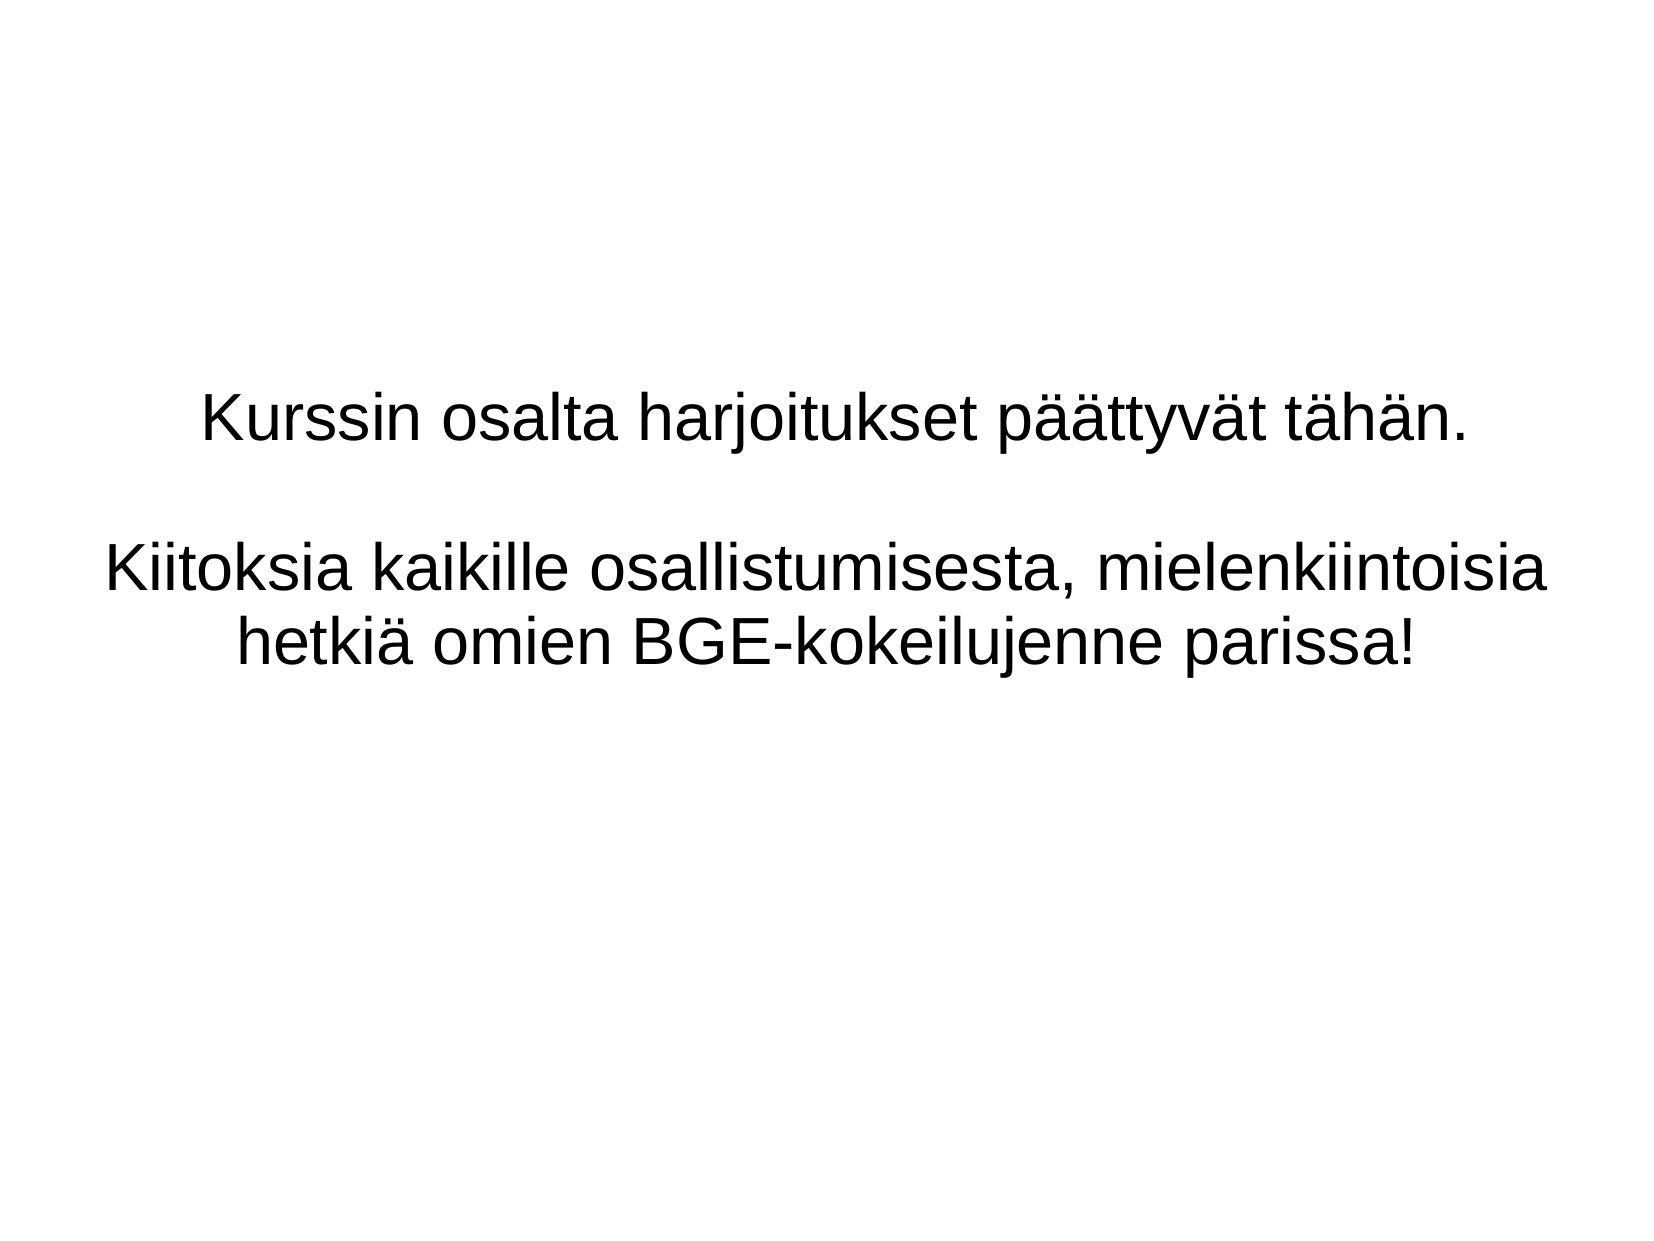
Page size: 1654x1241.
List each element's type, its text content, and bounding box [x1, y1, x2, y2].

subtitle Kurssin osalta harjoitukset päättyvät tähän. Kiitoksia kaikille osallistumisesta, mielenkiintoisia hetkiä omien BGE-kokeilujenne parissa! [82, 49, 1571, 1010]
